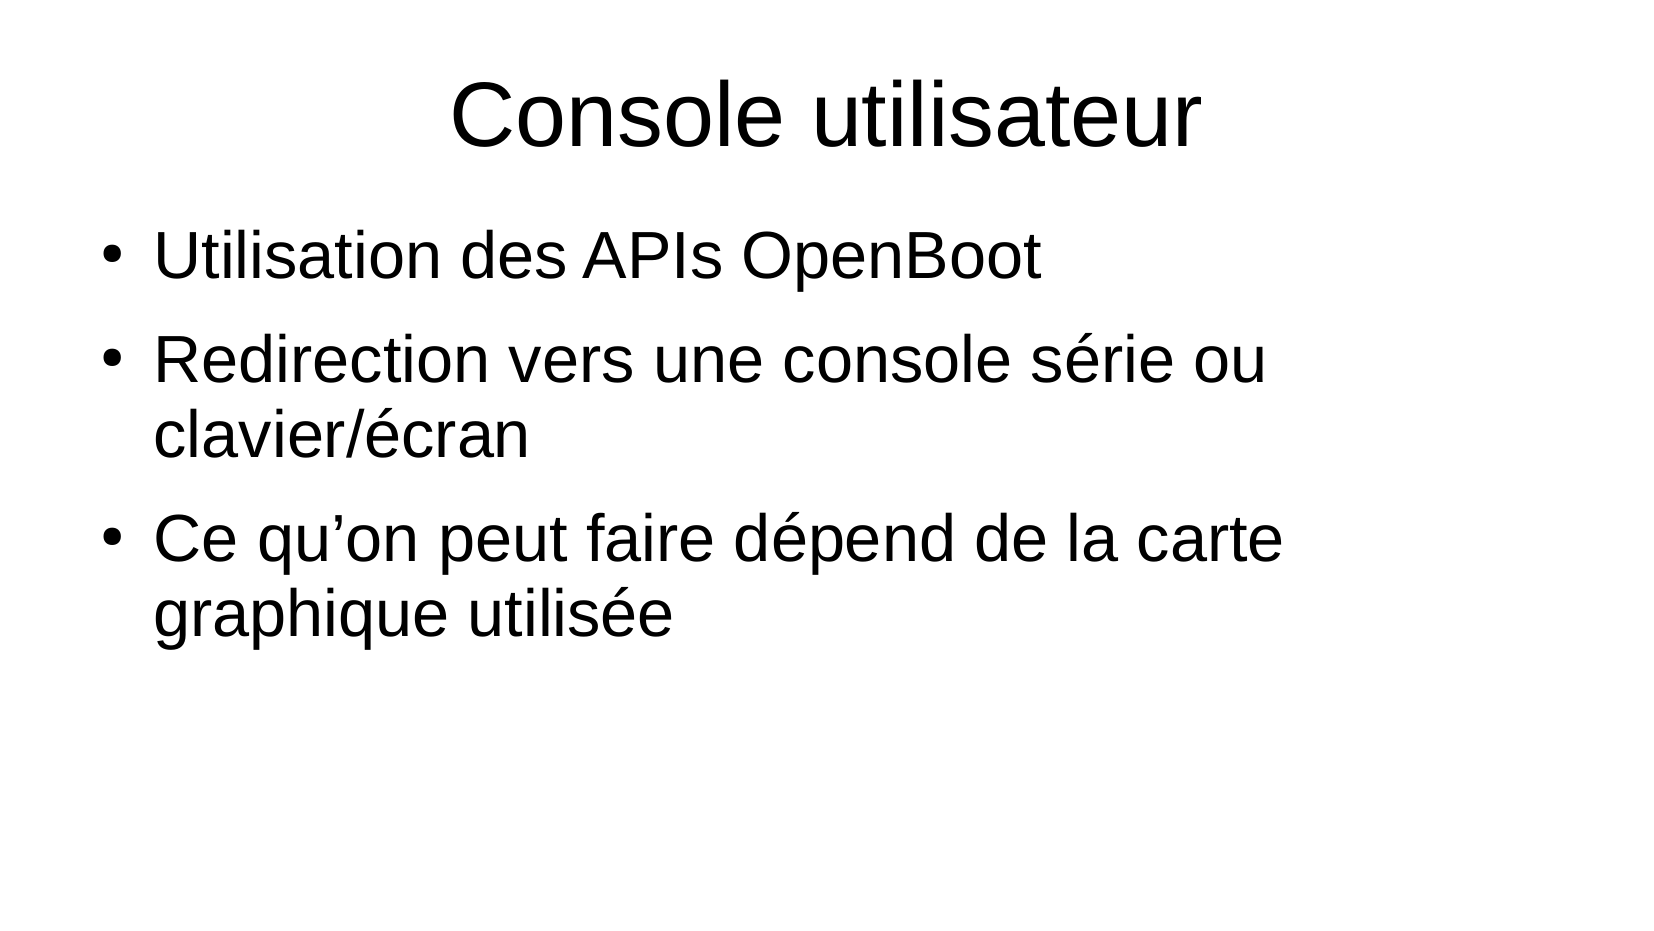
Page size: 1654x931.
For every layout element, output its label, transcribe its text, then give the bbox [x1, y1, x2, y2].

list Utilisation des APIs OpenBoot Redirection vers une console série ou clavier/écran Ce qu’on peut faire dépend de la carte graphique utilisée [82, 217, 1571, 758]
title Console utilisateur [82, 37, 1571, 193]
